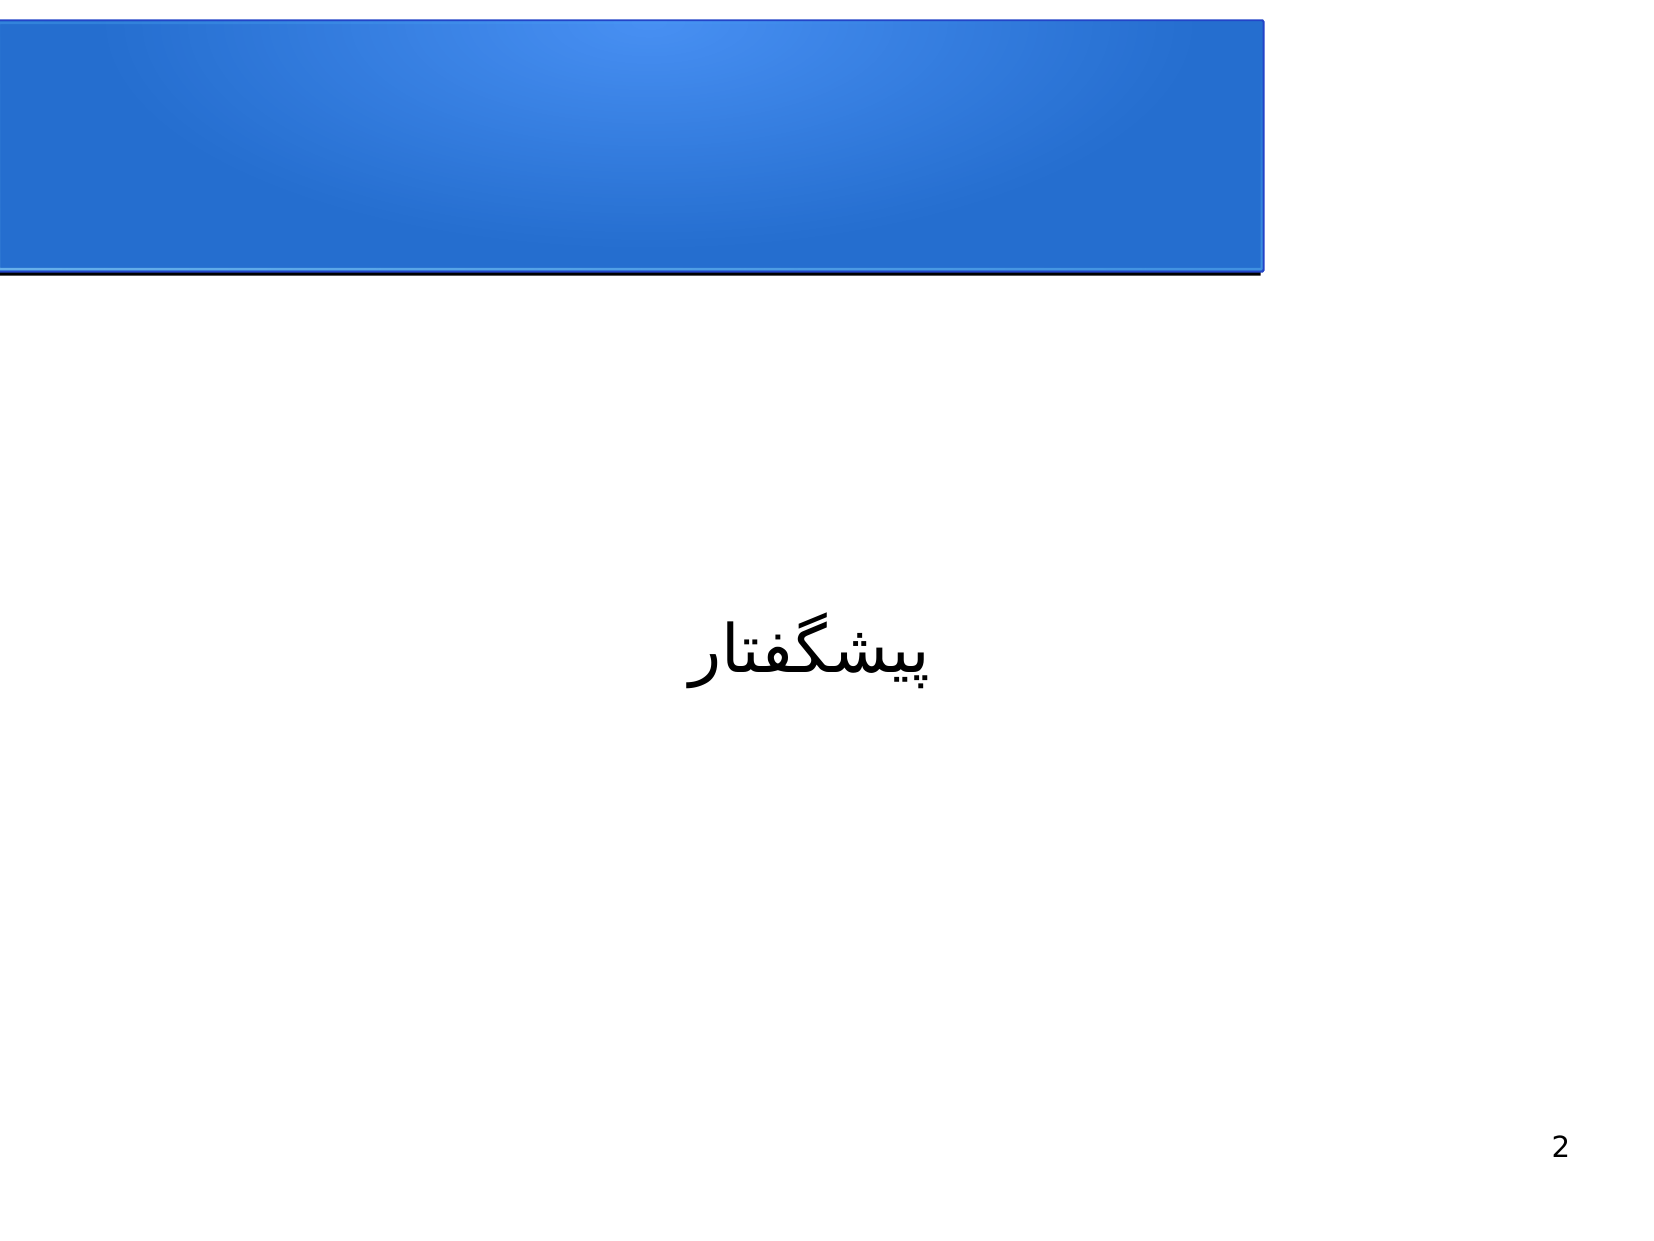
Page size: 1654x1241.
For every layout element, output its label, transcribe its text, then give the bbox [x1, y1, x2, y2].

subtitle پیشگفتار [82, 290, 1538, 1010]
